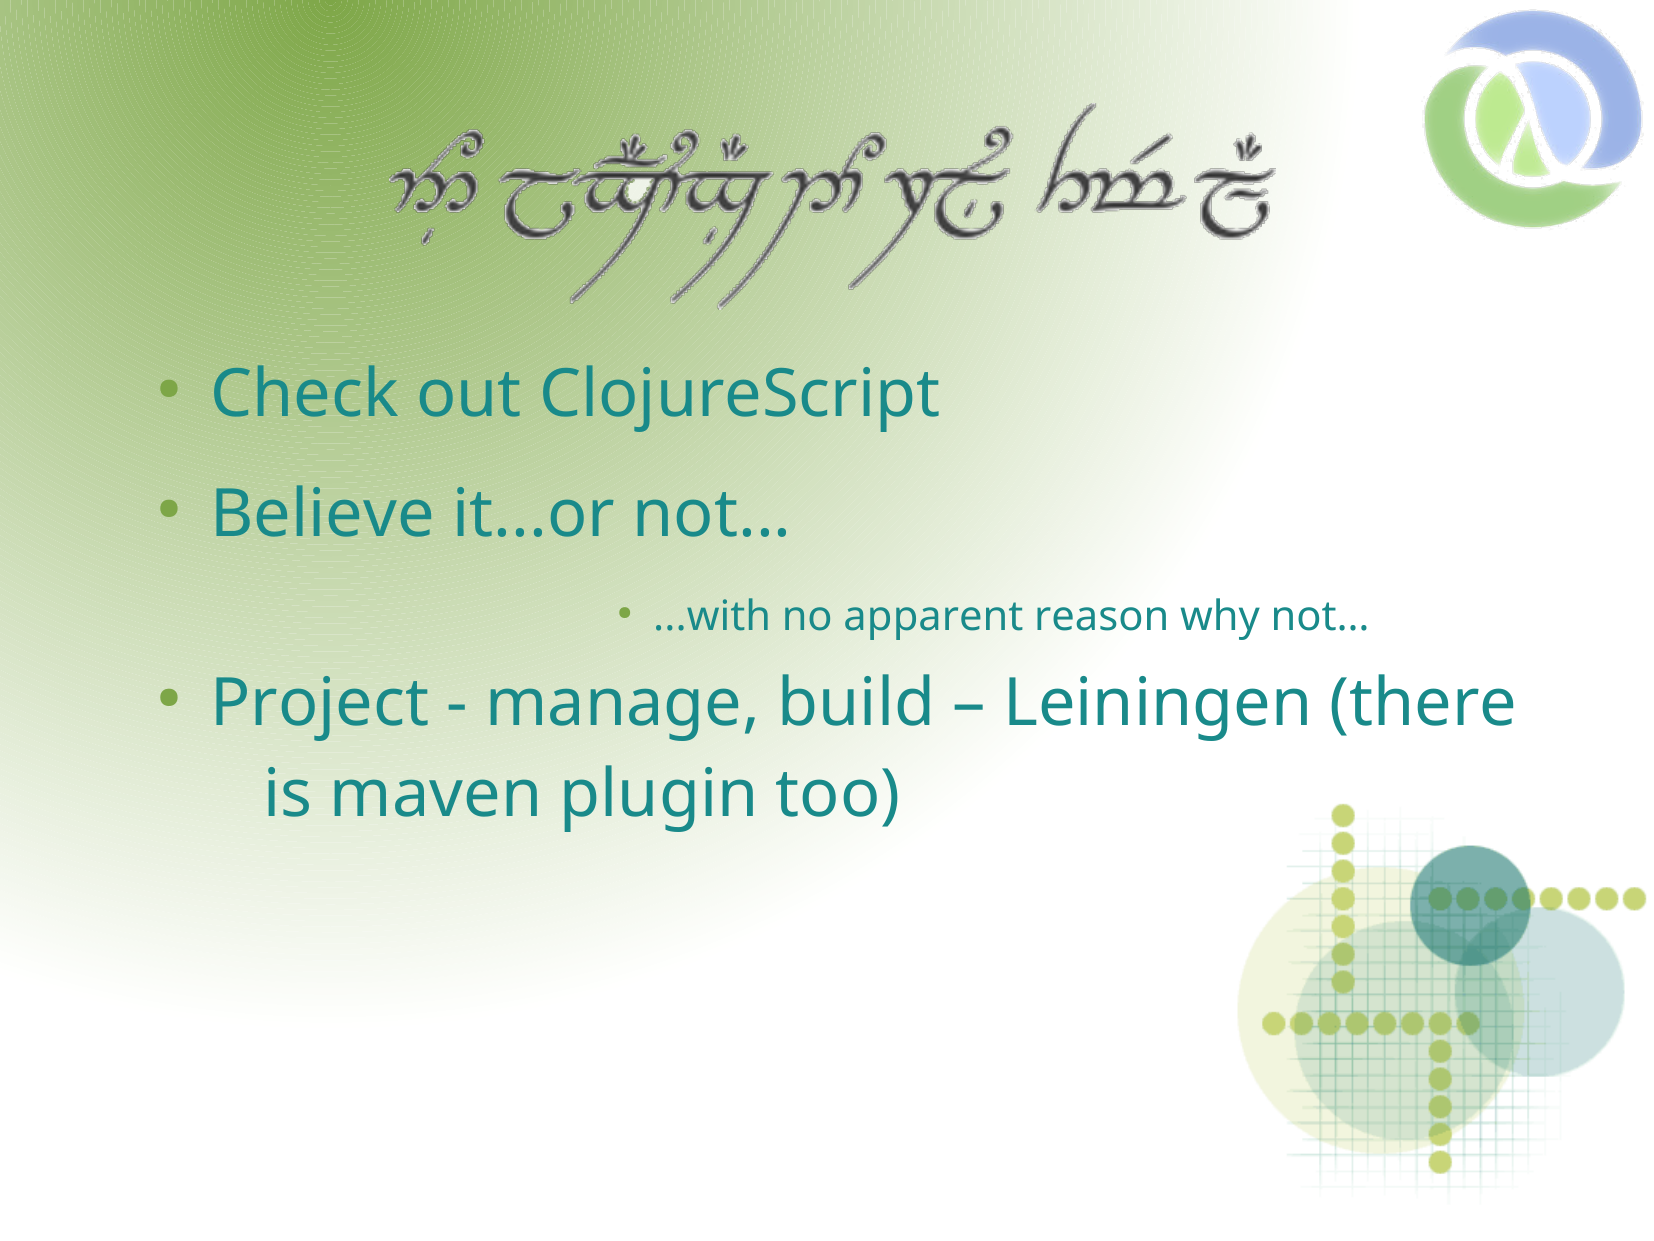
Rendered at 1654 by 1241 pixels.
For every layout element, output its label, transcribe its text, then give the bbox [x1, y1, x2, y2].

picture [1224, 792, 1654, 1211]
picture [389, 103, 1276, 310]
list Check out ClojureScript Believe it...or not... ...with no apparent reason why not… Project - manage, build – Leiningen (there is maven plugin too) [121, 344, 1534, 1127]
